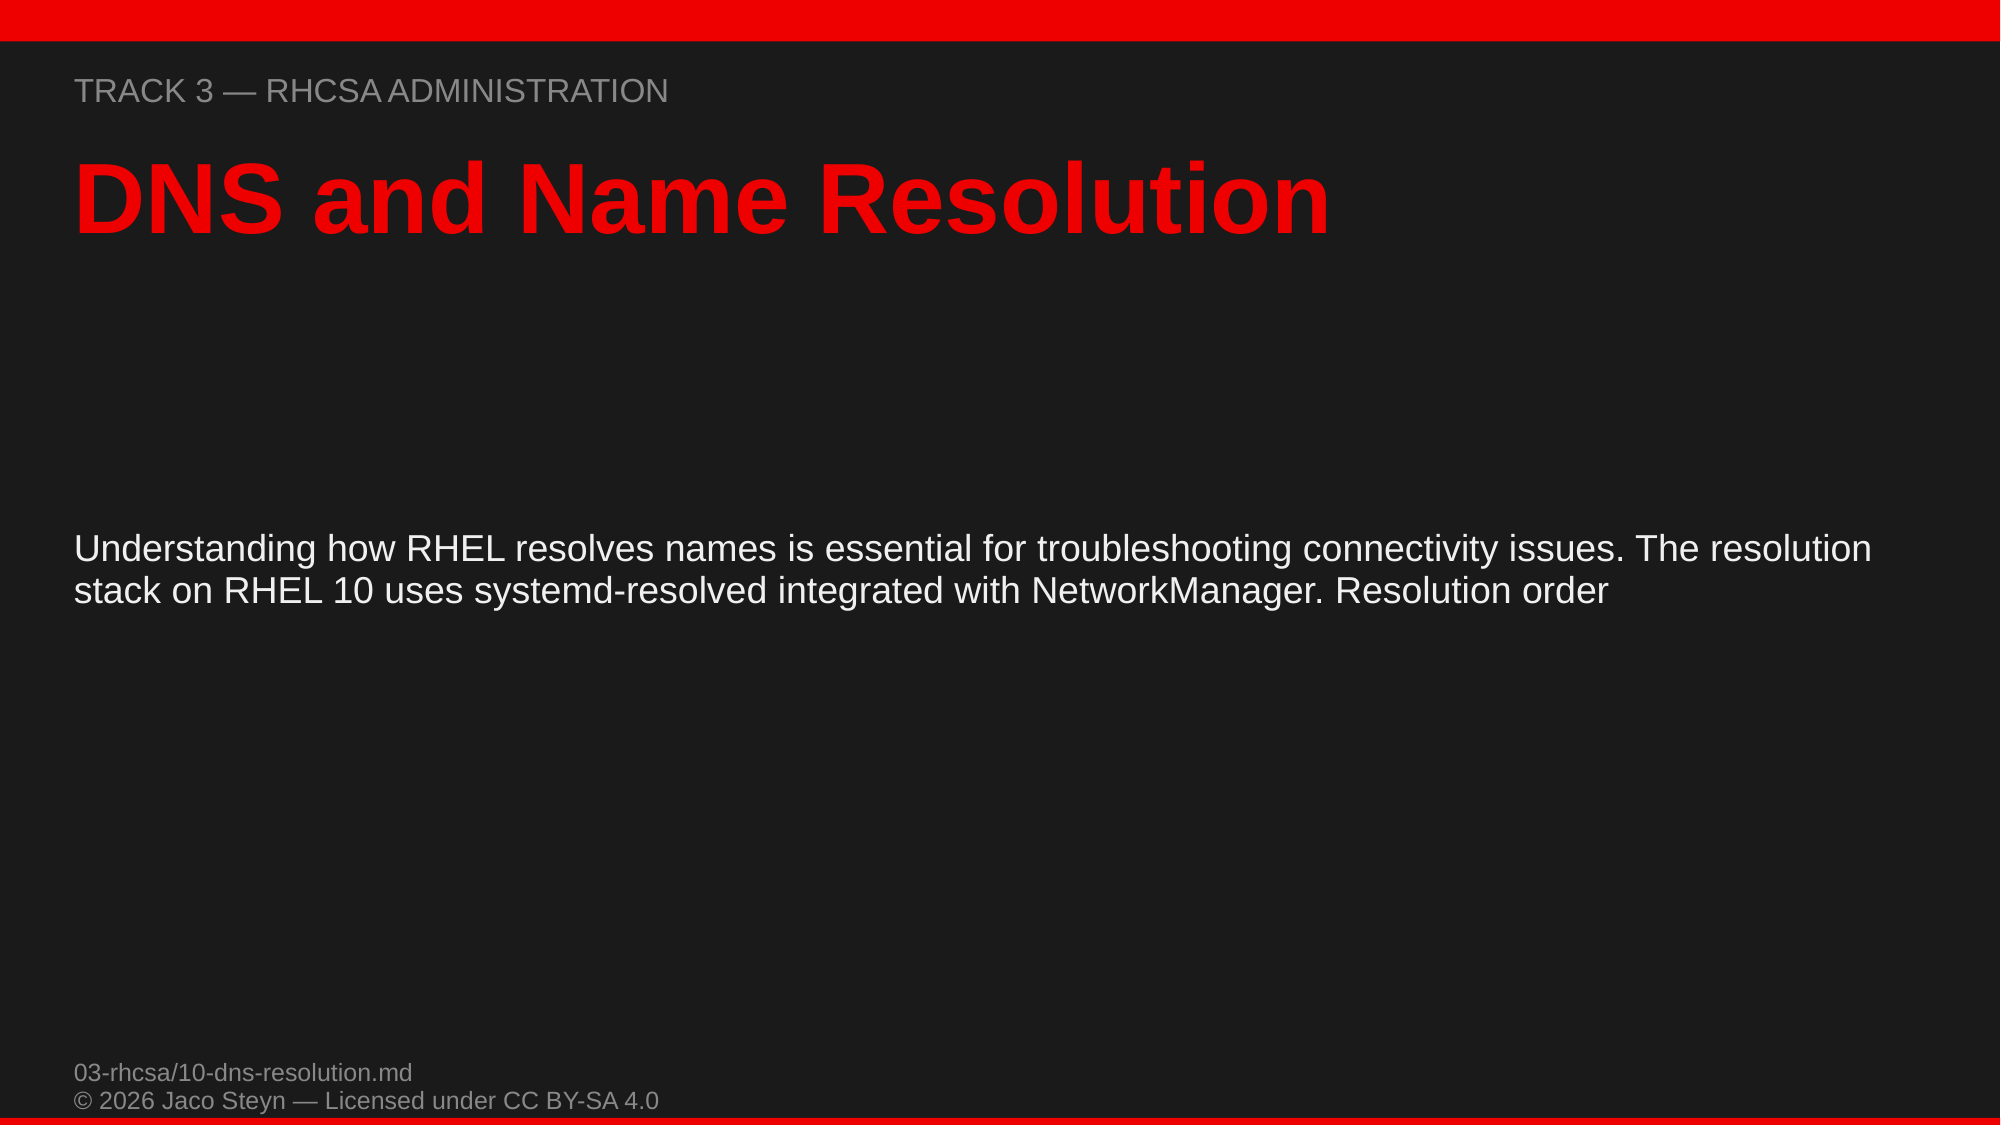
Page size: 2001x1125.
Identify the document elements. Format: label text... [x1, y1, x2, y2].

text_box [0, 1117, 2001, 1125]
text_box TRACK 3 — RHCSA ADMINISTRATION [59, 64, 1942, 119]
text_box DNS and Name Resolution [59, 135, 1942, 461]
text_box Understanding how RHEL resolves names is essential for troubleshooting connectivity issues. The resolution stack on RHEL 10 uses systemd-resolved integrated with NetworkManager. Resolution order [59, 519, 1942, 727]
text_box 03-rhcsa/10-dns-resolution.md © 2026 Jaco Steyn — Licensed under CC BY-SA 4.0 [59, 1051, 1942, 1111]
text_box [0, 0, 2001, 42]
